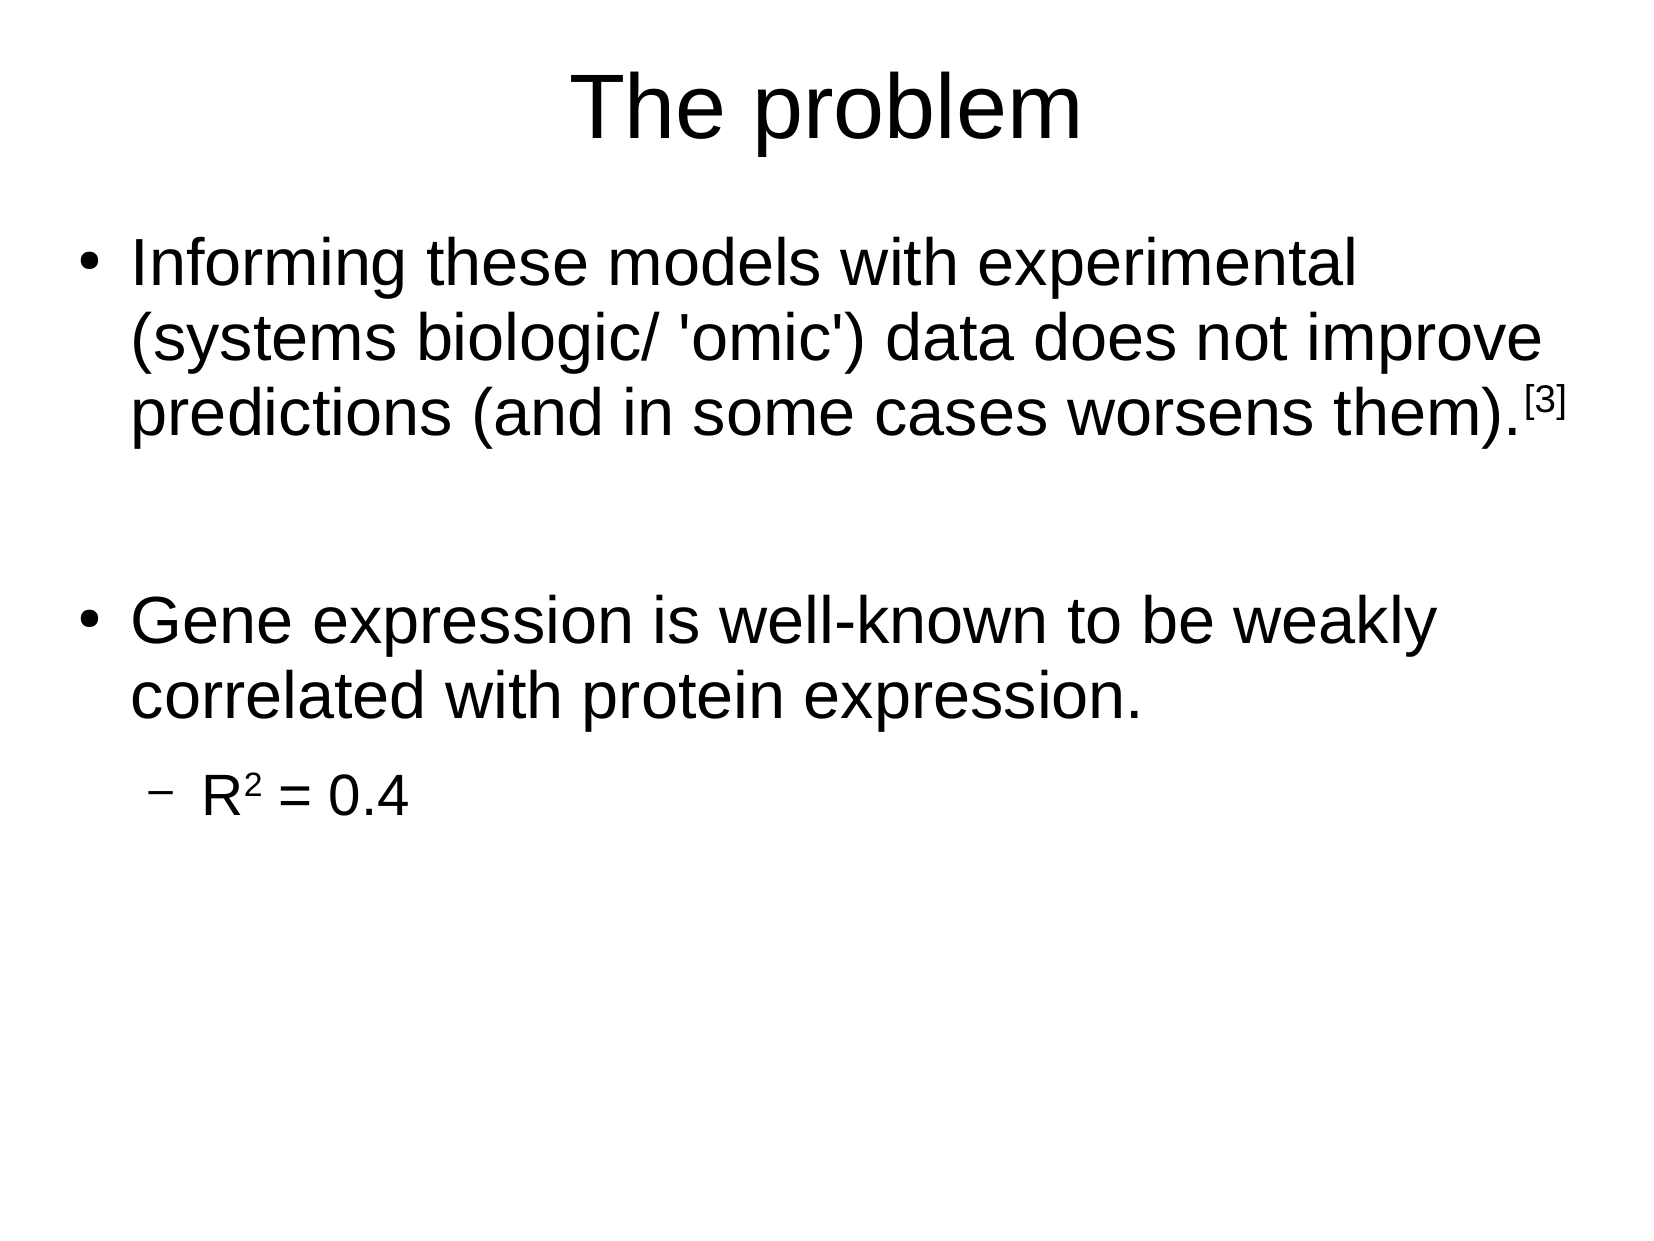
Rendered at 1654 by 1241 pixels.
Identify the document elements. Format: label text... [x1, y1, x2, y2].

title The problem [82, 17, 1571, 196]
list Informing these models with experimental (systems biologic/ 'omic') data does not improve predictions (and in some cases worsens them).[3] Gene expression is well-known to be weakly correlated with protein expression. R2 = 0.4 [60, 225, 1606, 1156]
